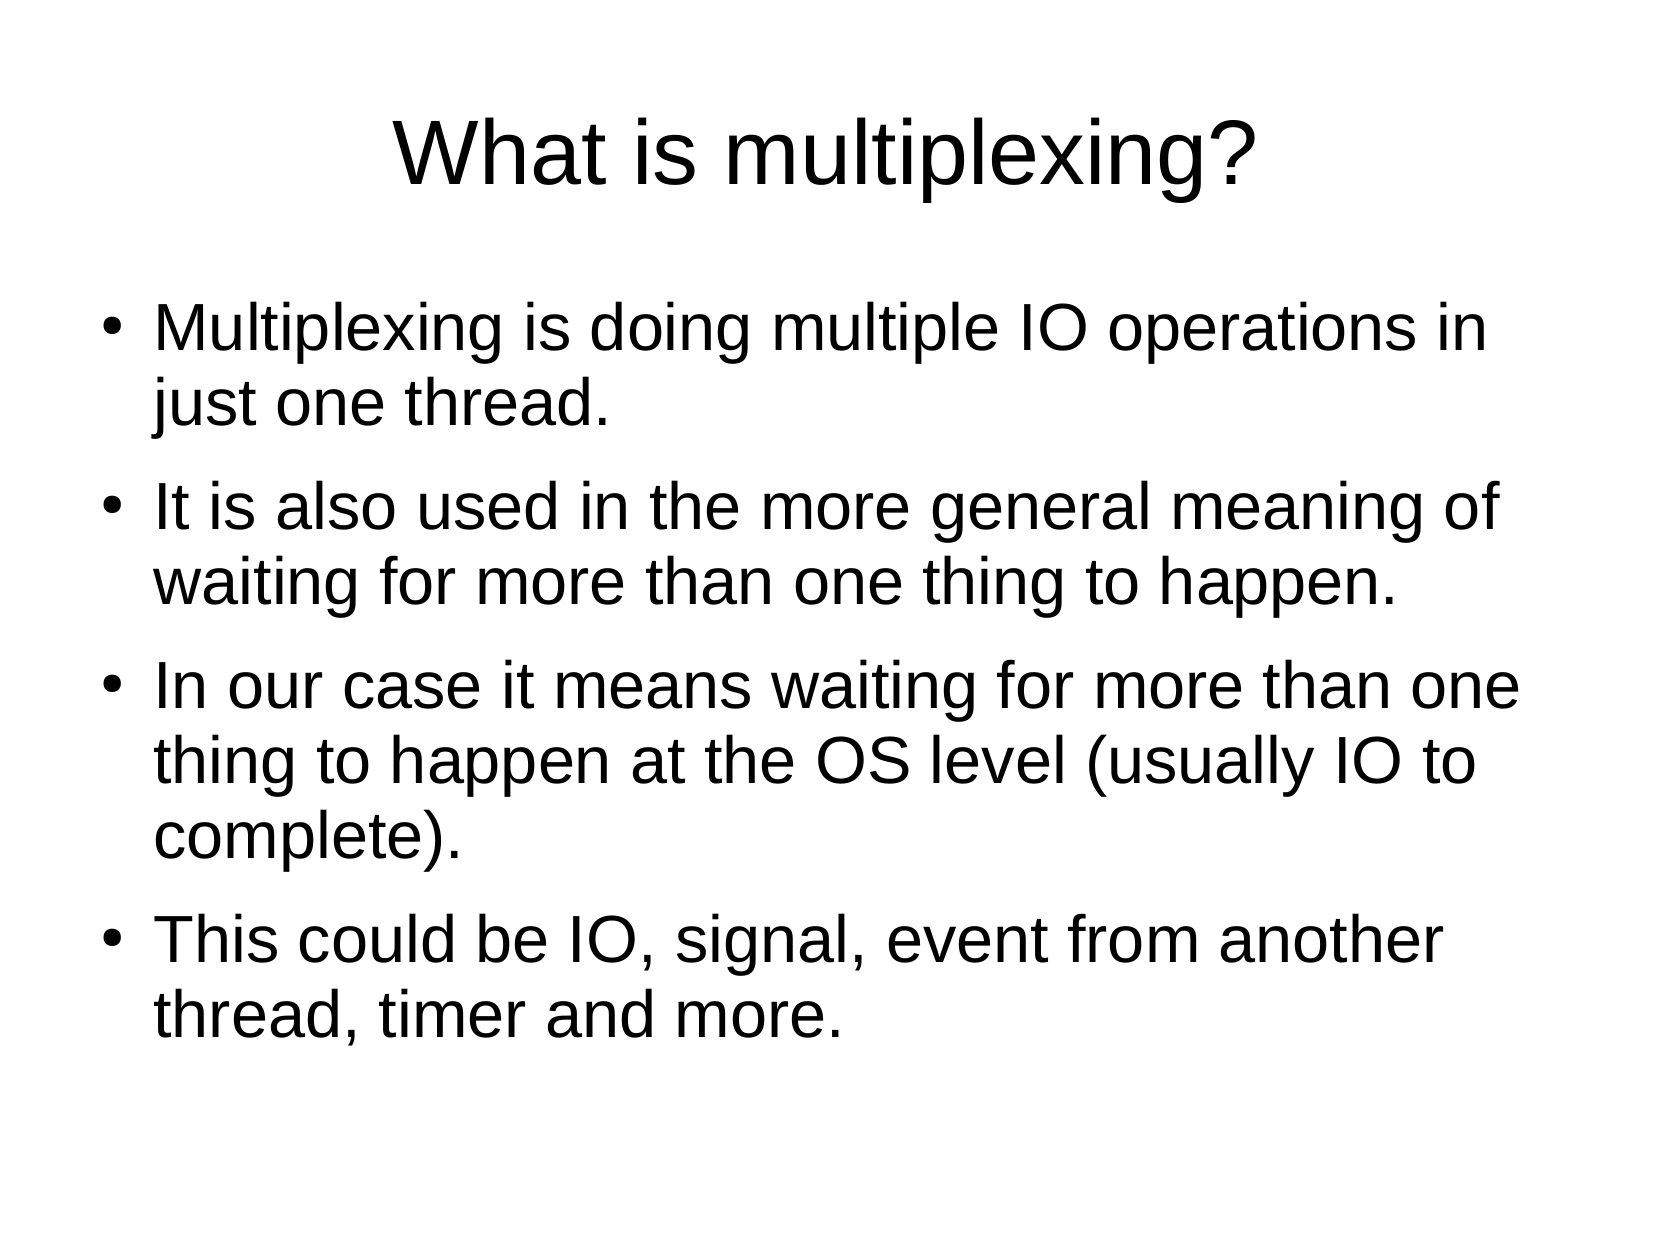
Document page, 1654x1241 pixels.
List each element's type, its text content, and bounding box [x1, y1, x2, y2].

list Multiplexing is doing multiple IO operations in just one thread. It is also used in the more general meaning of waiting for more than one thing to happen. In our case it means waiting for more than one thing to happen at the OS level (usually IO to complete). This could be IO, signal, event from another thread, timer and more. [82, 290, 1571, 1109]
title What is multiplexing? [82, 49, 1571, 257]
